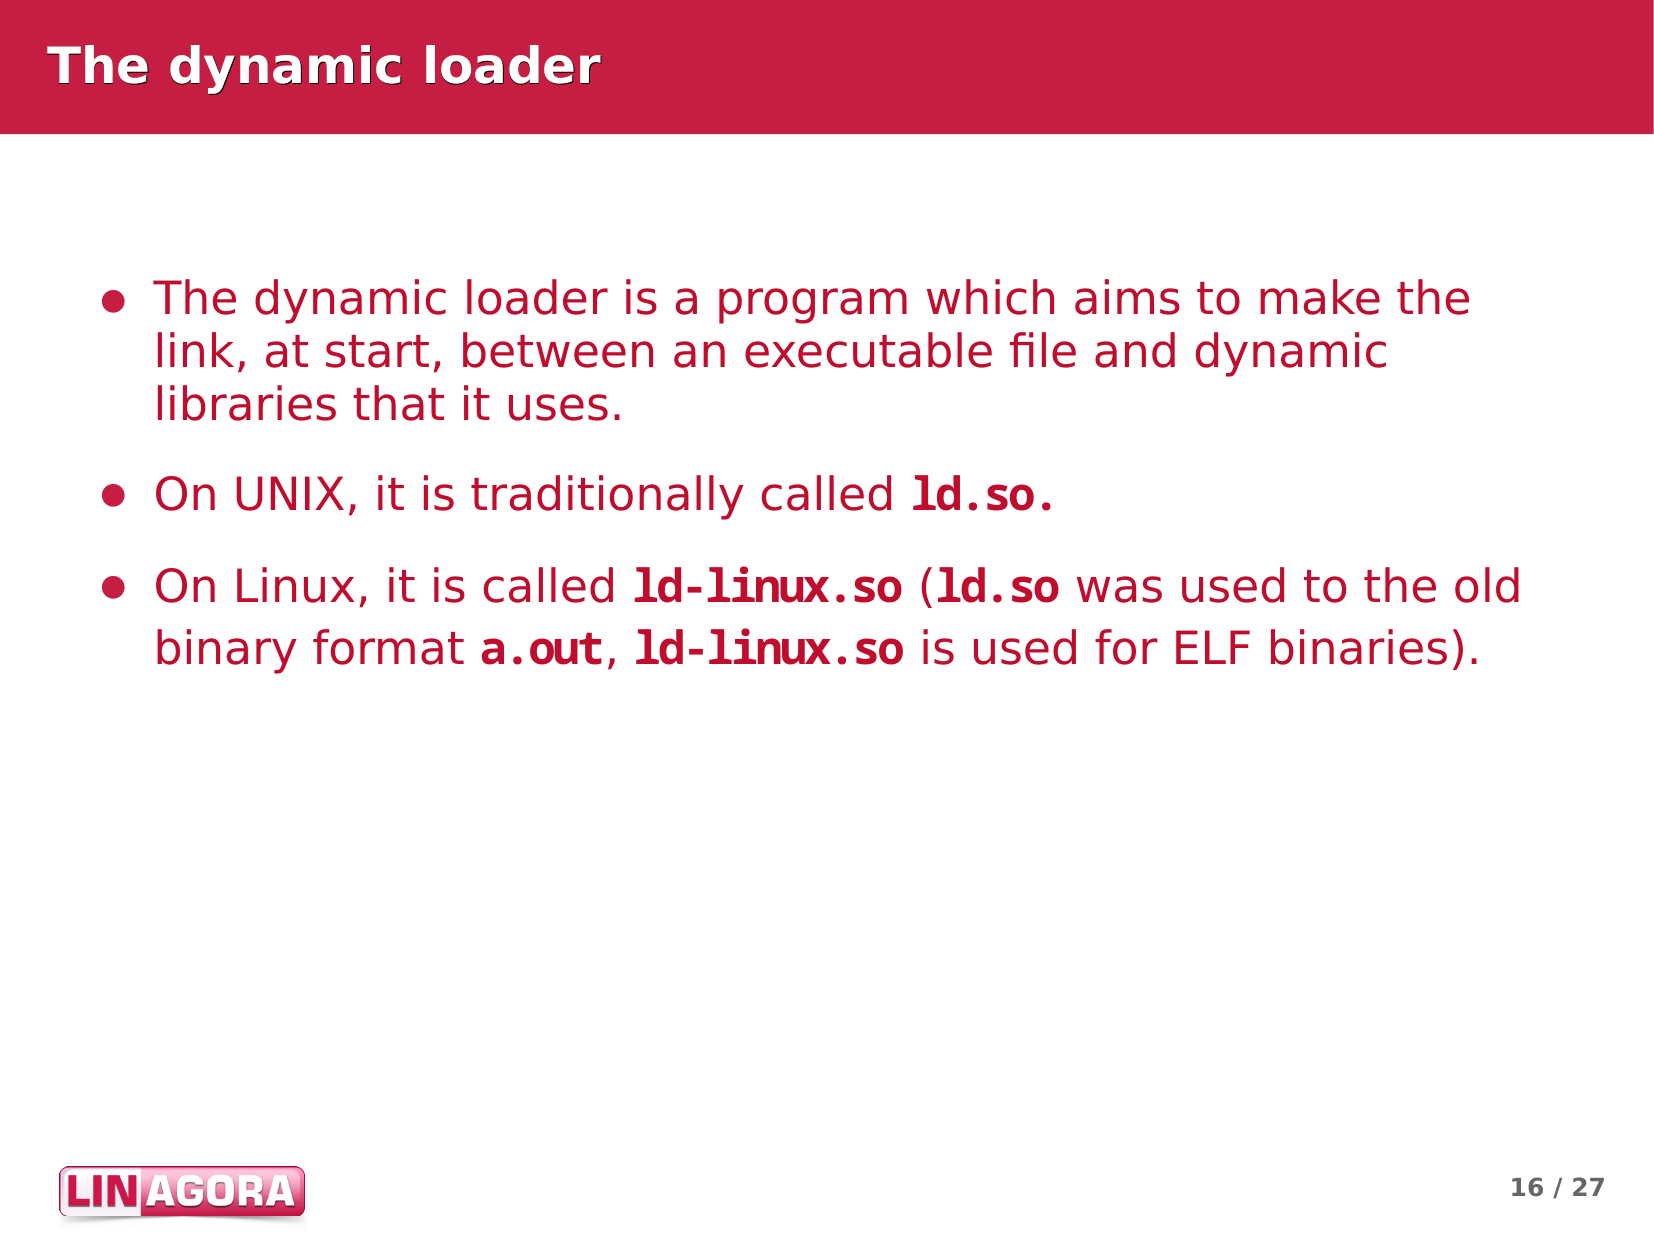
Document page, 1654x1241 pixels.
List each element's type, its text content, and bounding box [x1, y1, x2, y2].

list The dynamic loader is a program which aims to make the link, at start, between an executable file and dynamic libraries that it uses. On UNIX, it is traditionally called ld.so. On Linux, it is called ld-linux.so (ld.so was used to the old binary format a.out, ld-linux.so is used for ELF binaries). [82, 188, 1571, 1134]
picture [59, 1166, 308, 1229]
title The dynamic loader [47, 7, 1624, 126]
